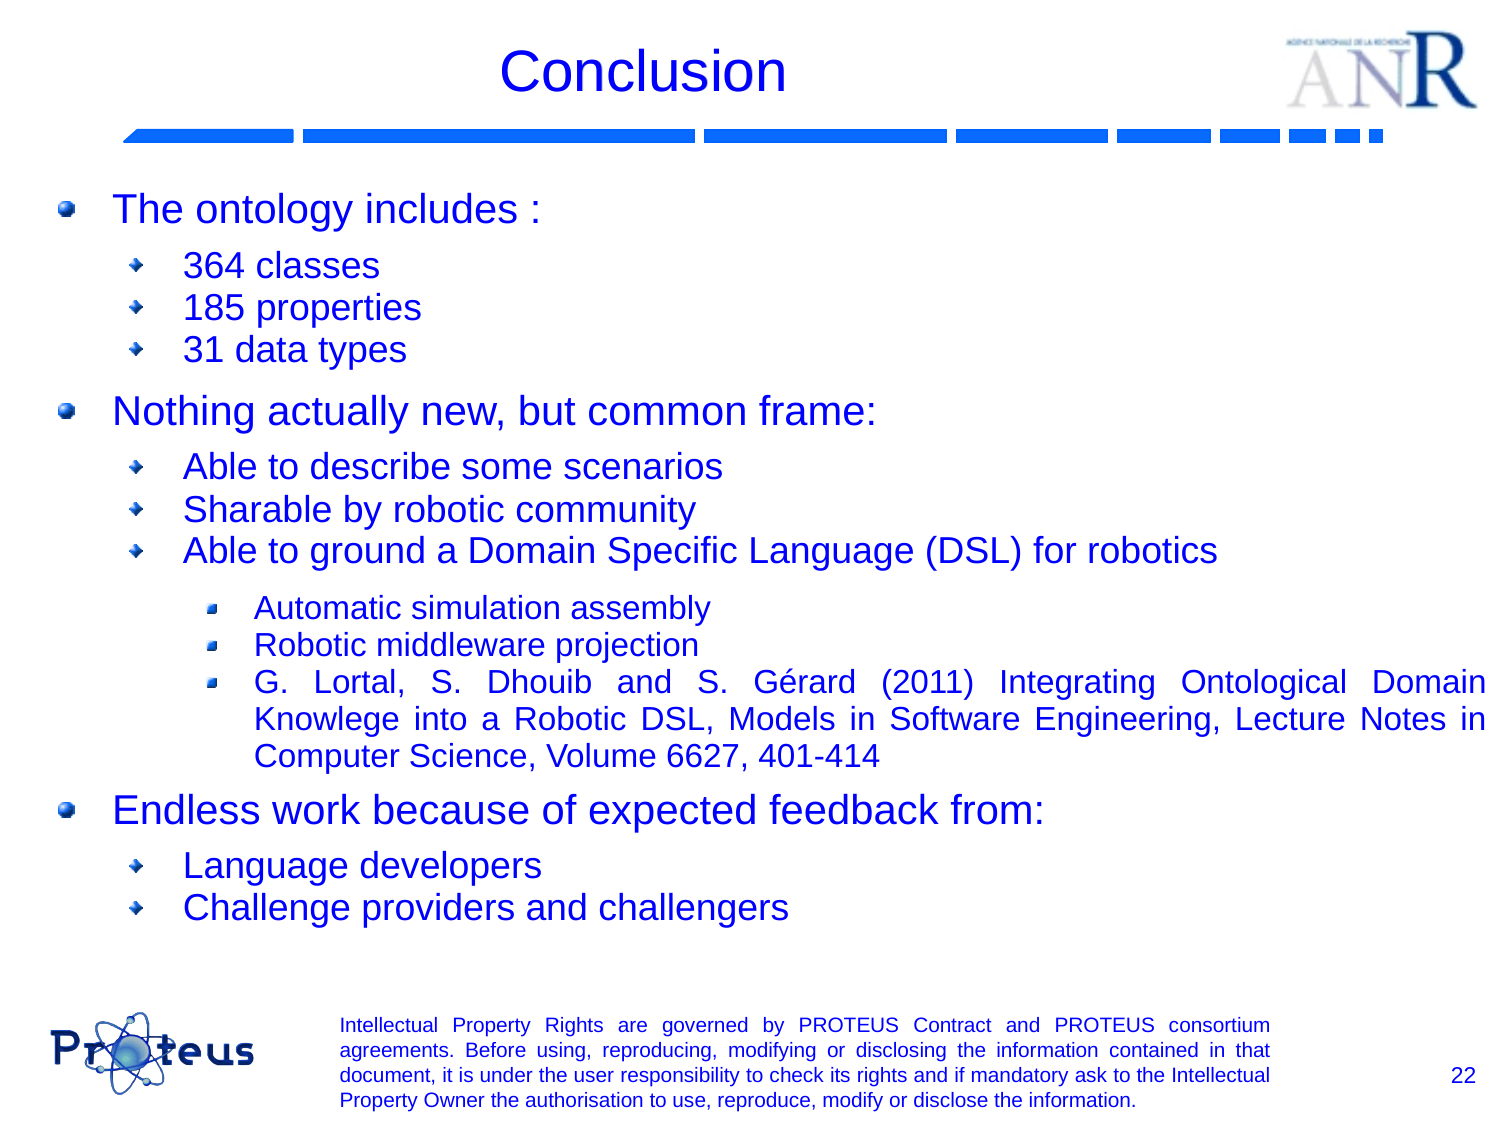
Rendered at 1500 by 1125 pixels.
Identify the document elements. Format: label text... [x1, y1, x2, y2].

picture [35, 1003, 272, 1101]
list The ontology includes : 364 classes 185 properties 31 data types Nothing actually new, but common frame: Able to describe some scenarios Sharable by robotic community Able to ground a Domain Specific Language (DSL) for robotics Automatic simulation assembly Robotic middleware projection G. Lortal, S. Dhouib and S. Gérard (2011) Integrating Ontological Domain Knowlege into a Robotic DSL, Models in Software Engineering, Lecture Notes in Computer Science, Volume 6627, 401-414 Endless work because of expected feedback from: Language developers Challenge providers and challengers [41, 185, 1489, 990]
title Conclusion [23, 11, 1264, 130]
picture [1281, 27, 1484, 115]
